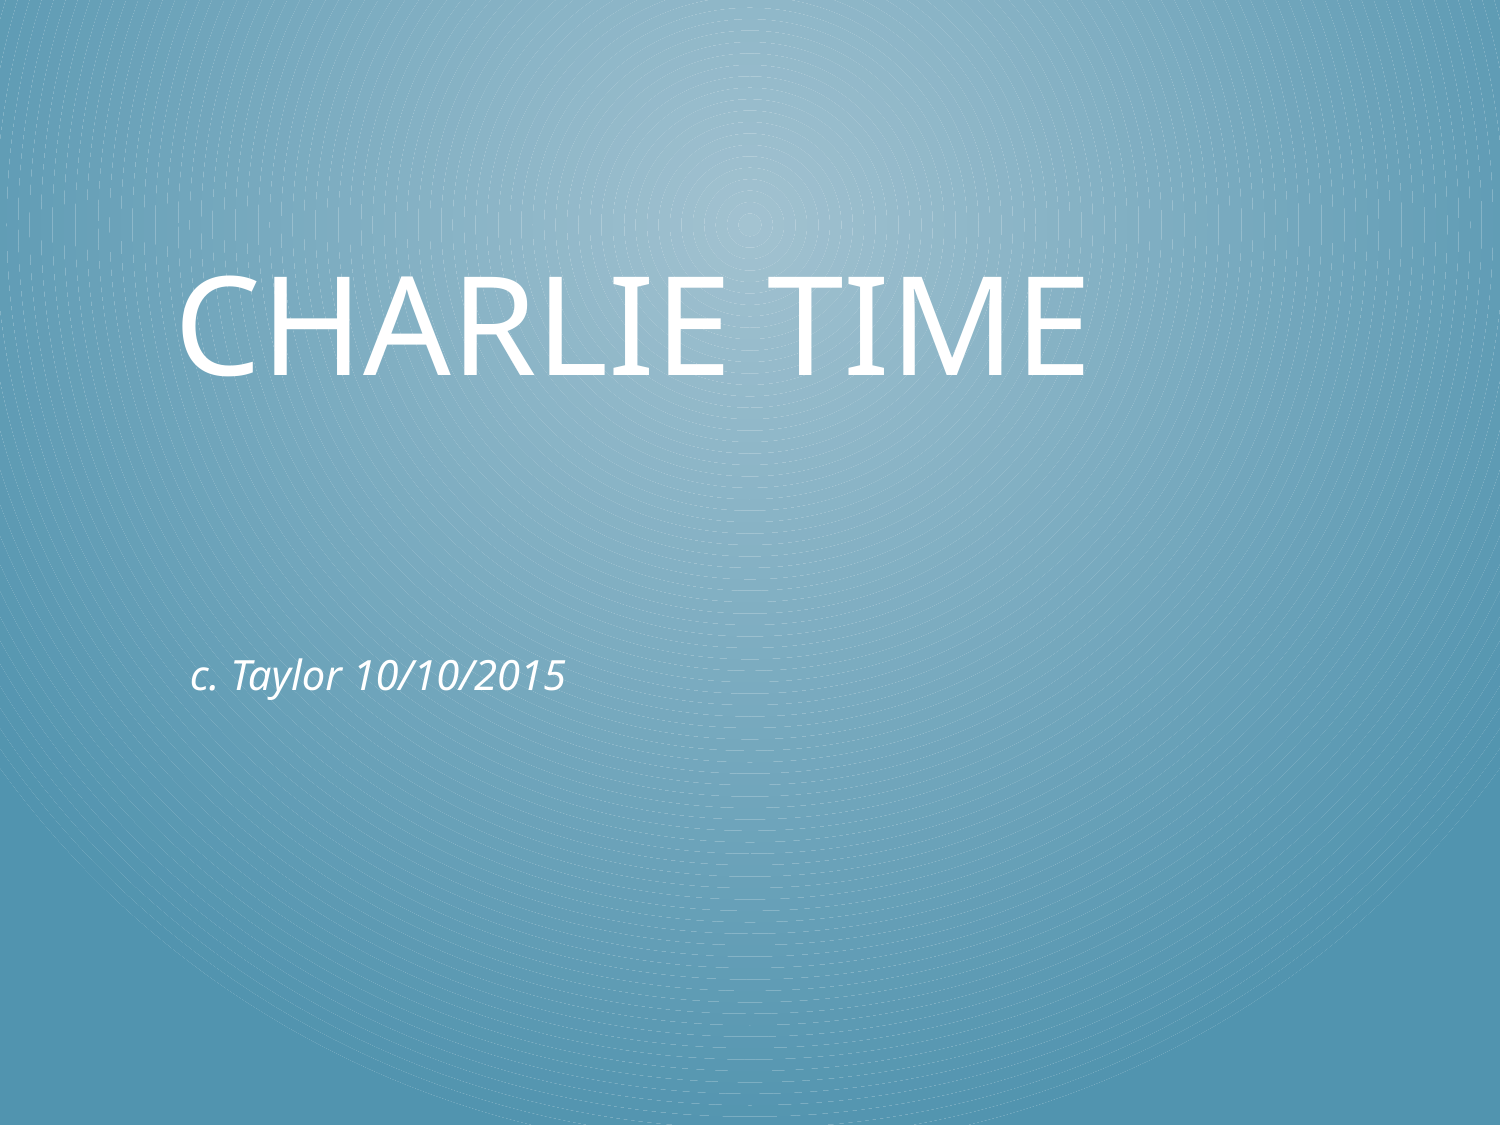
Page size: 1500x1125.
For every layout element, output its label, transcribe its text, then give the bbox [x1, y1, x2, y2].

subtitle c. Taylor 10/10/2015 [174, 640, 1188, 826]
title Charlie Time [174, 230, 1188, 601]
